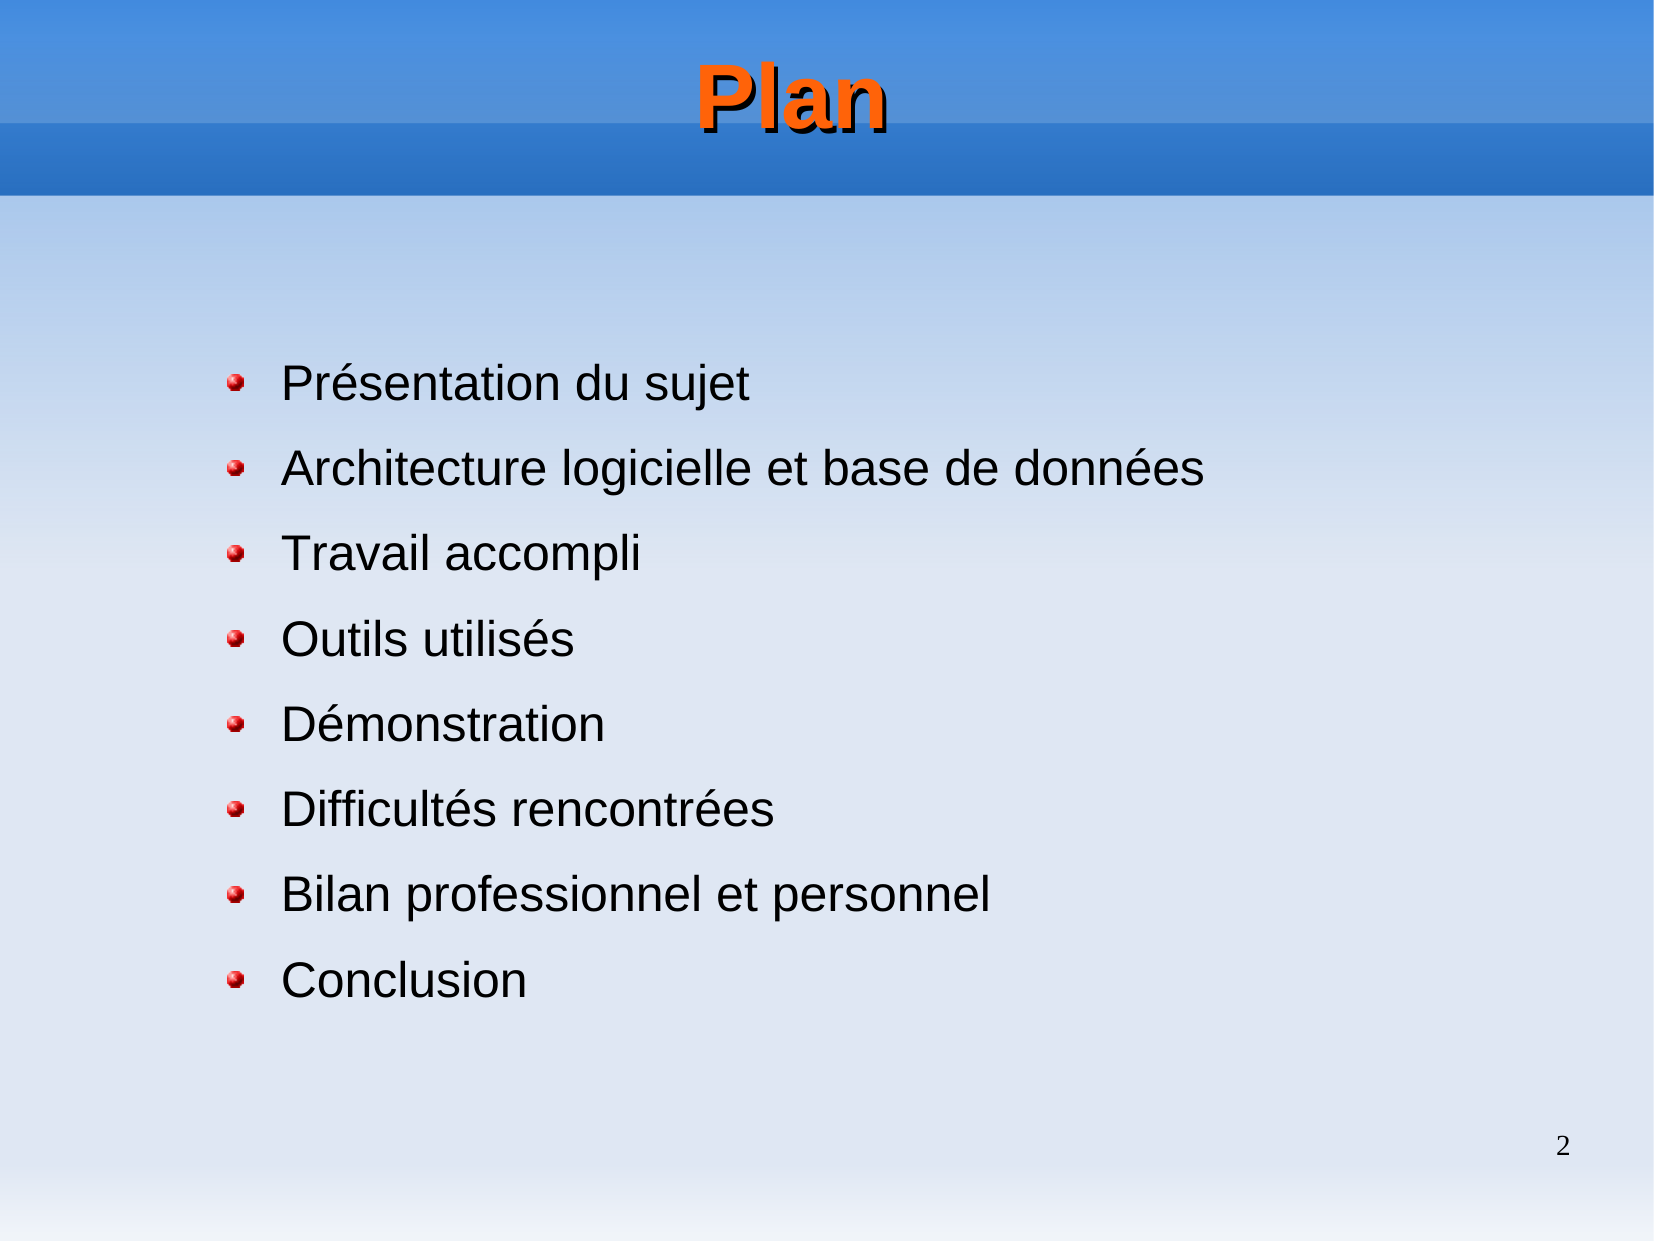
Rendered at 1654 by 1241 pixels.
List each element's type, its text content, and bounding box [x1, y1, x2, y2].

title Plan [224, 17, 1359, 178]
picture [0, 0, 1654, 1241]
list Présentation du sujet Architecture logicielle et base de données Travail accompli Outils utilisés Démonstration Difficultés rencontrées Bilan professionnel et personnel Conclusion [209, 354, 1474, 1167]
